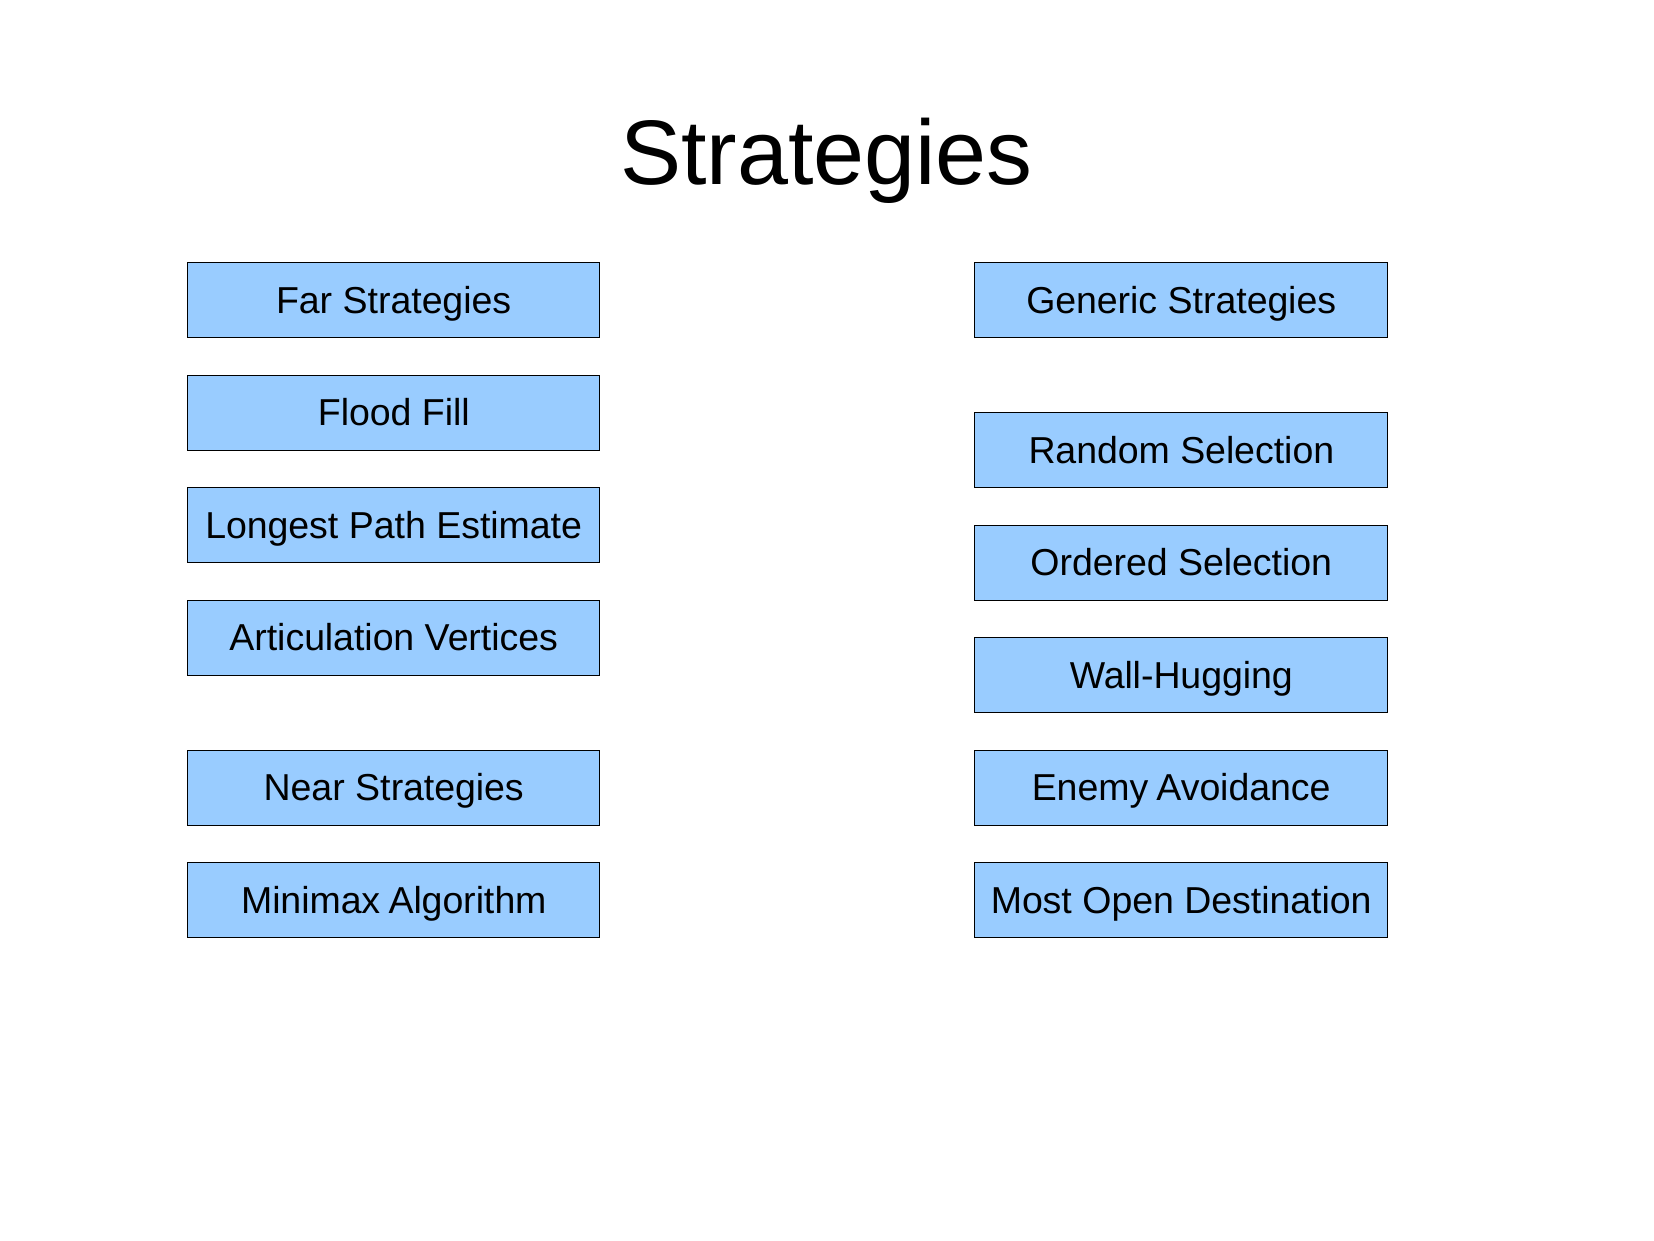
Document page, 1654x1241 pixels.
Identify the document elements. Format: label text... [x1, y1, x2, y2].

text_box Wall-Hugging [974, 637, 1388, 713]
text_box Generic Strategies [974, 262, 1388, 338]
text_box Near Strategies [187, 750, 600, 826]
text_box Minimax Algorithm [187, 862, 600, 938]
text_box Far Strategies [187, 262, 600, 338]
text_box Longest Path Estimate [187, 487, 600, 563]
title Strategies [82, 56, 1571, 250]
text_box Random Selection [974, 412, 1388, 488]
text_box Articulation Vertices [187, 600, 600, 676]
text_box Flood Fill [187, 375, 600, 451]
text_box Enemy Avoidance [974, 750, 1388, 826]
text_box Ordered Selection [974, 525, 1388, 601]
text_box Most Open Destination [974, 862, 1388, 938]
